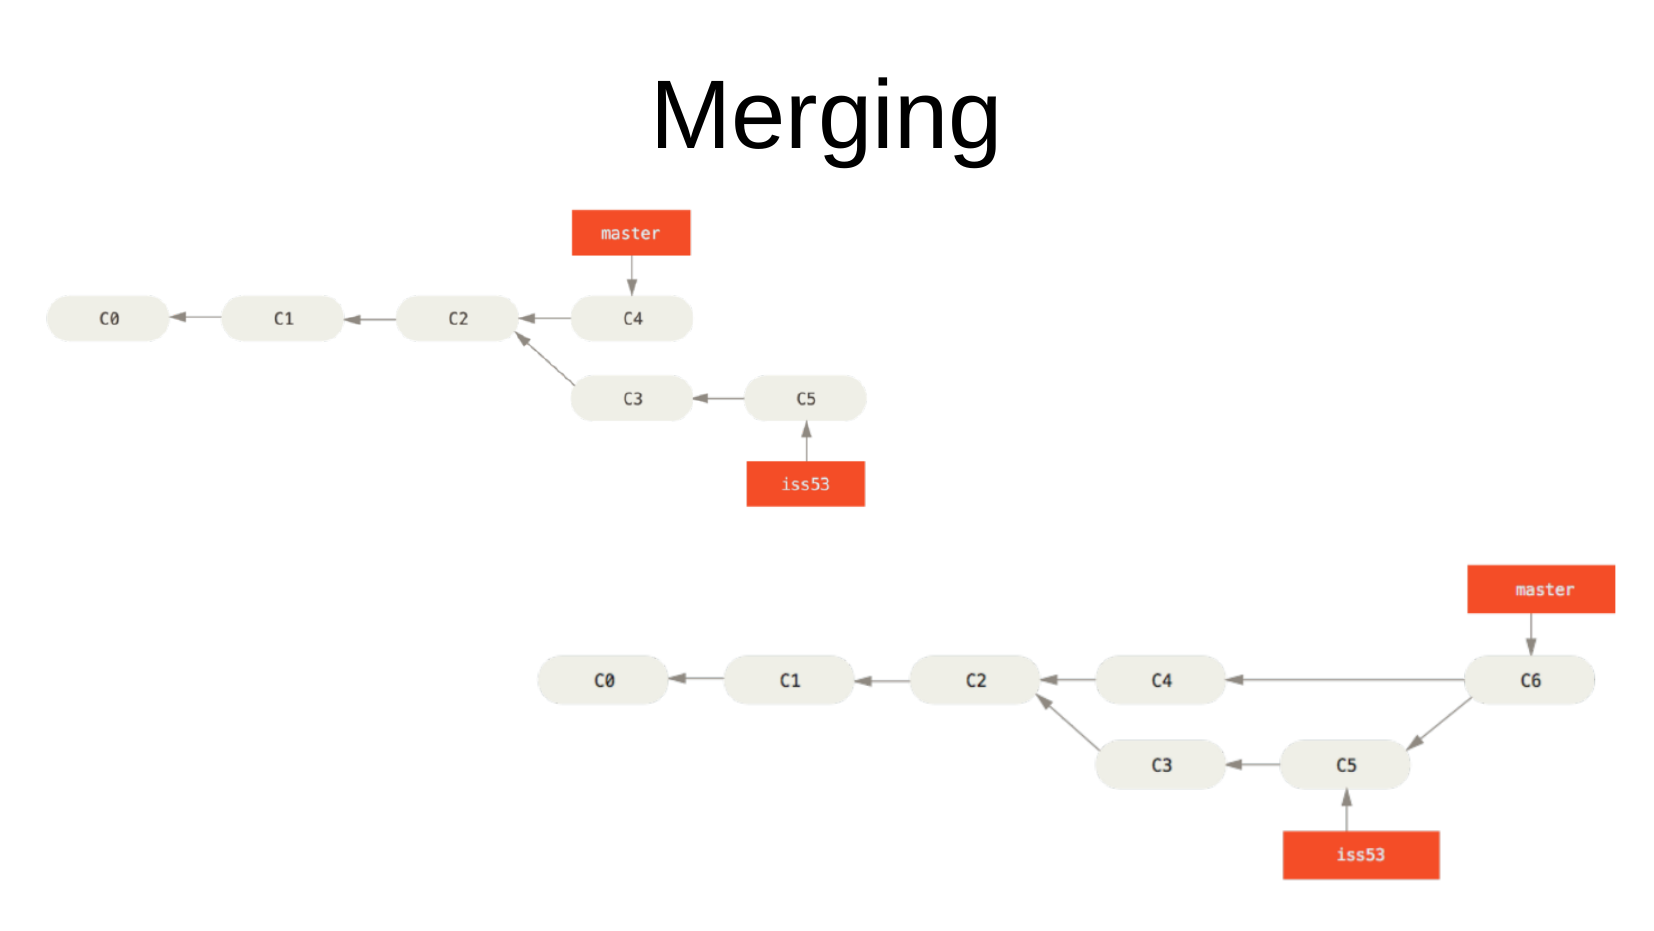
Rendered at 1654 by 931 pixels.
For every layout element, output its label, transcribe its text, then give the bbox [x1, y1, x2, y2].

picture [533, 556, 1621, 886]
title Merging [82, 37, 1571, 193]
picture [45, 194, 868, 511]
